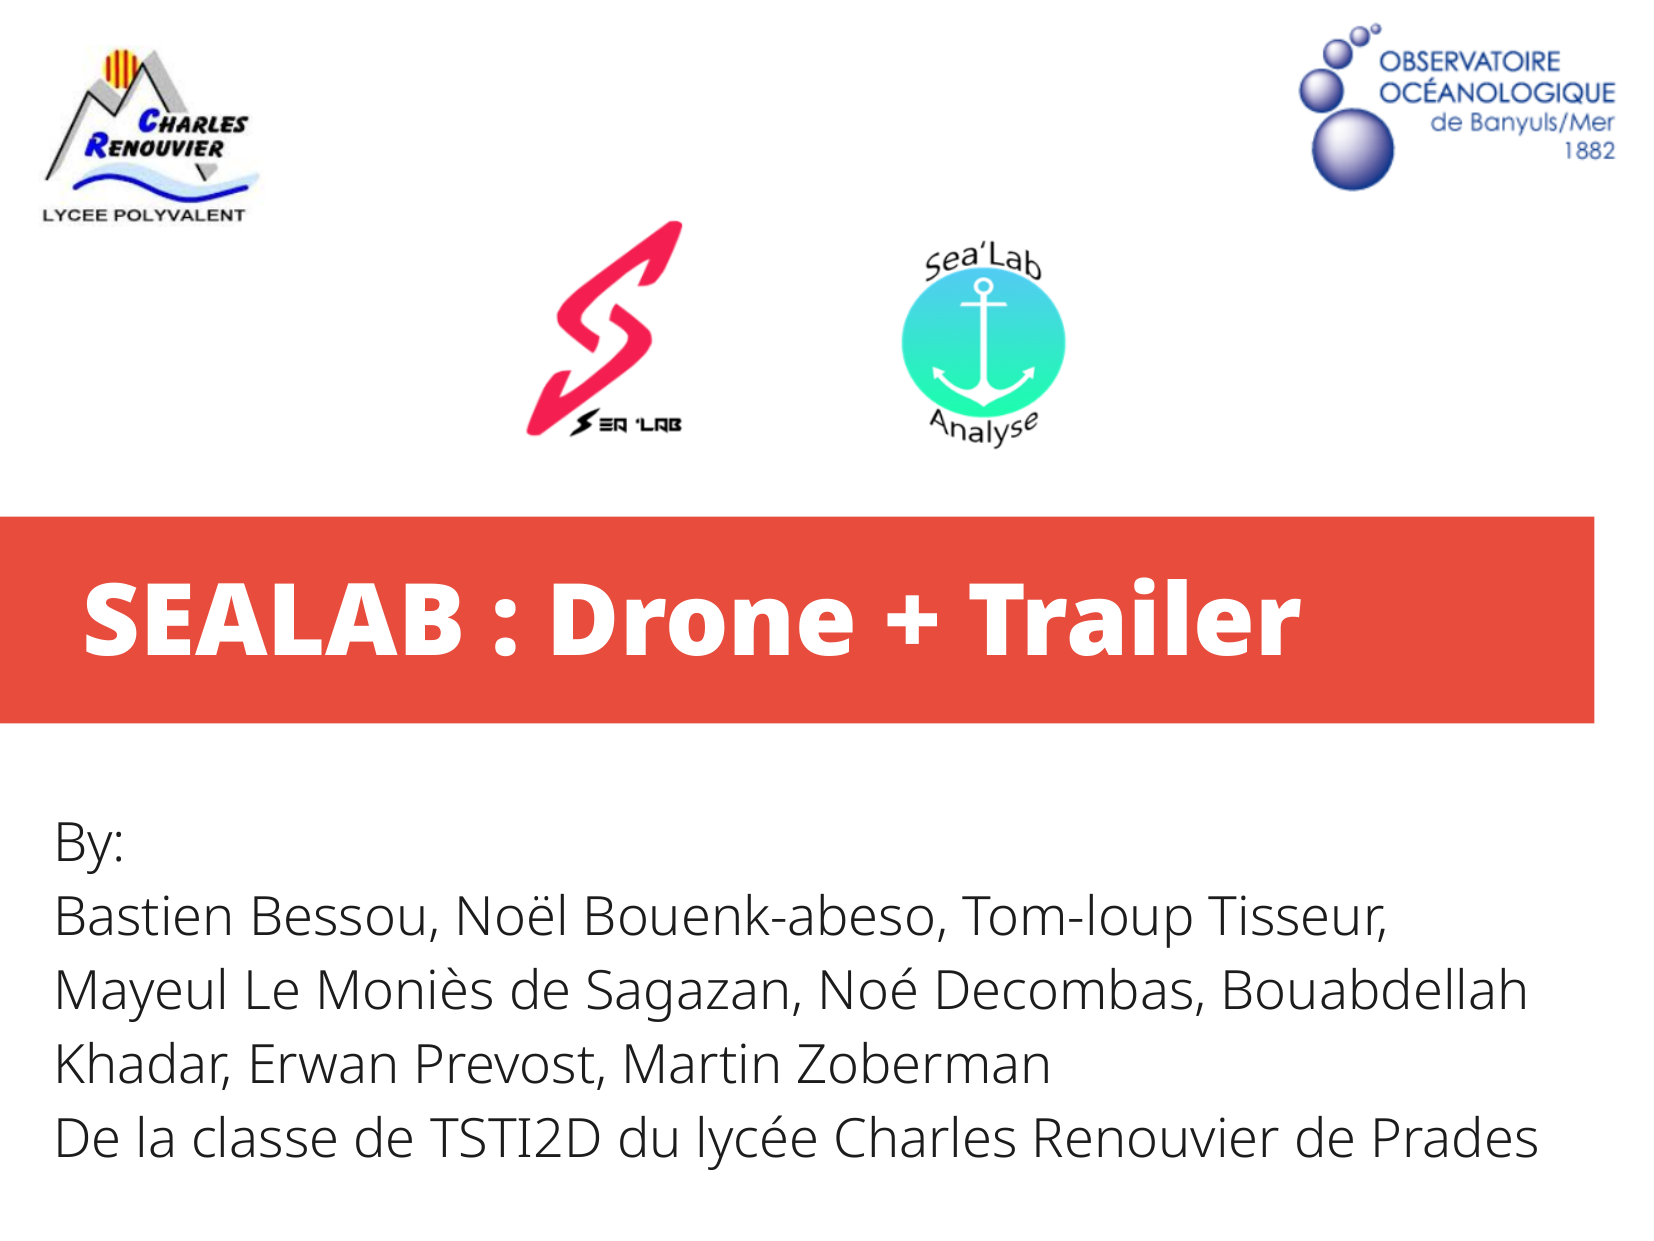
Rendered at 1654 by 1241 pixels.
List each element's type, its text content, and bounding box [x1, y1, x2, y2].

subtitle By: Bastien Bessou, Noël Bouenk-abeso, Tom-loup Tisseur, Mayeul Le Moniès de Sagazan, Noé Decombas, Bouabdellah Khadar, Erwan Prevost, Martin Zoberman De la classe de TSTI2D du lycée Charles Renouvier de Prades [53, 803, 1560, 1016]
picture [897, 212, 1069, 458]
picture [494, 201, 721, 449]
picture [22, 23, 272, 227]
picture [1287, 11, 1650, 208]
title SEALAB : Drone + Trailer [82, 531, 1371, 686]
